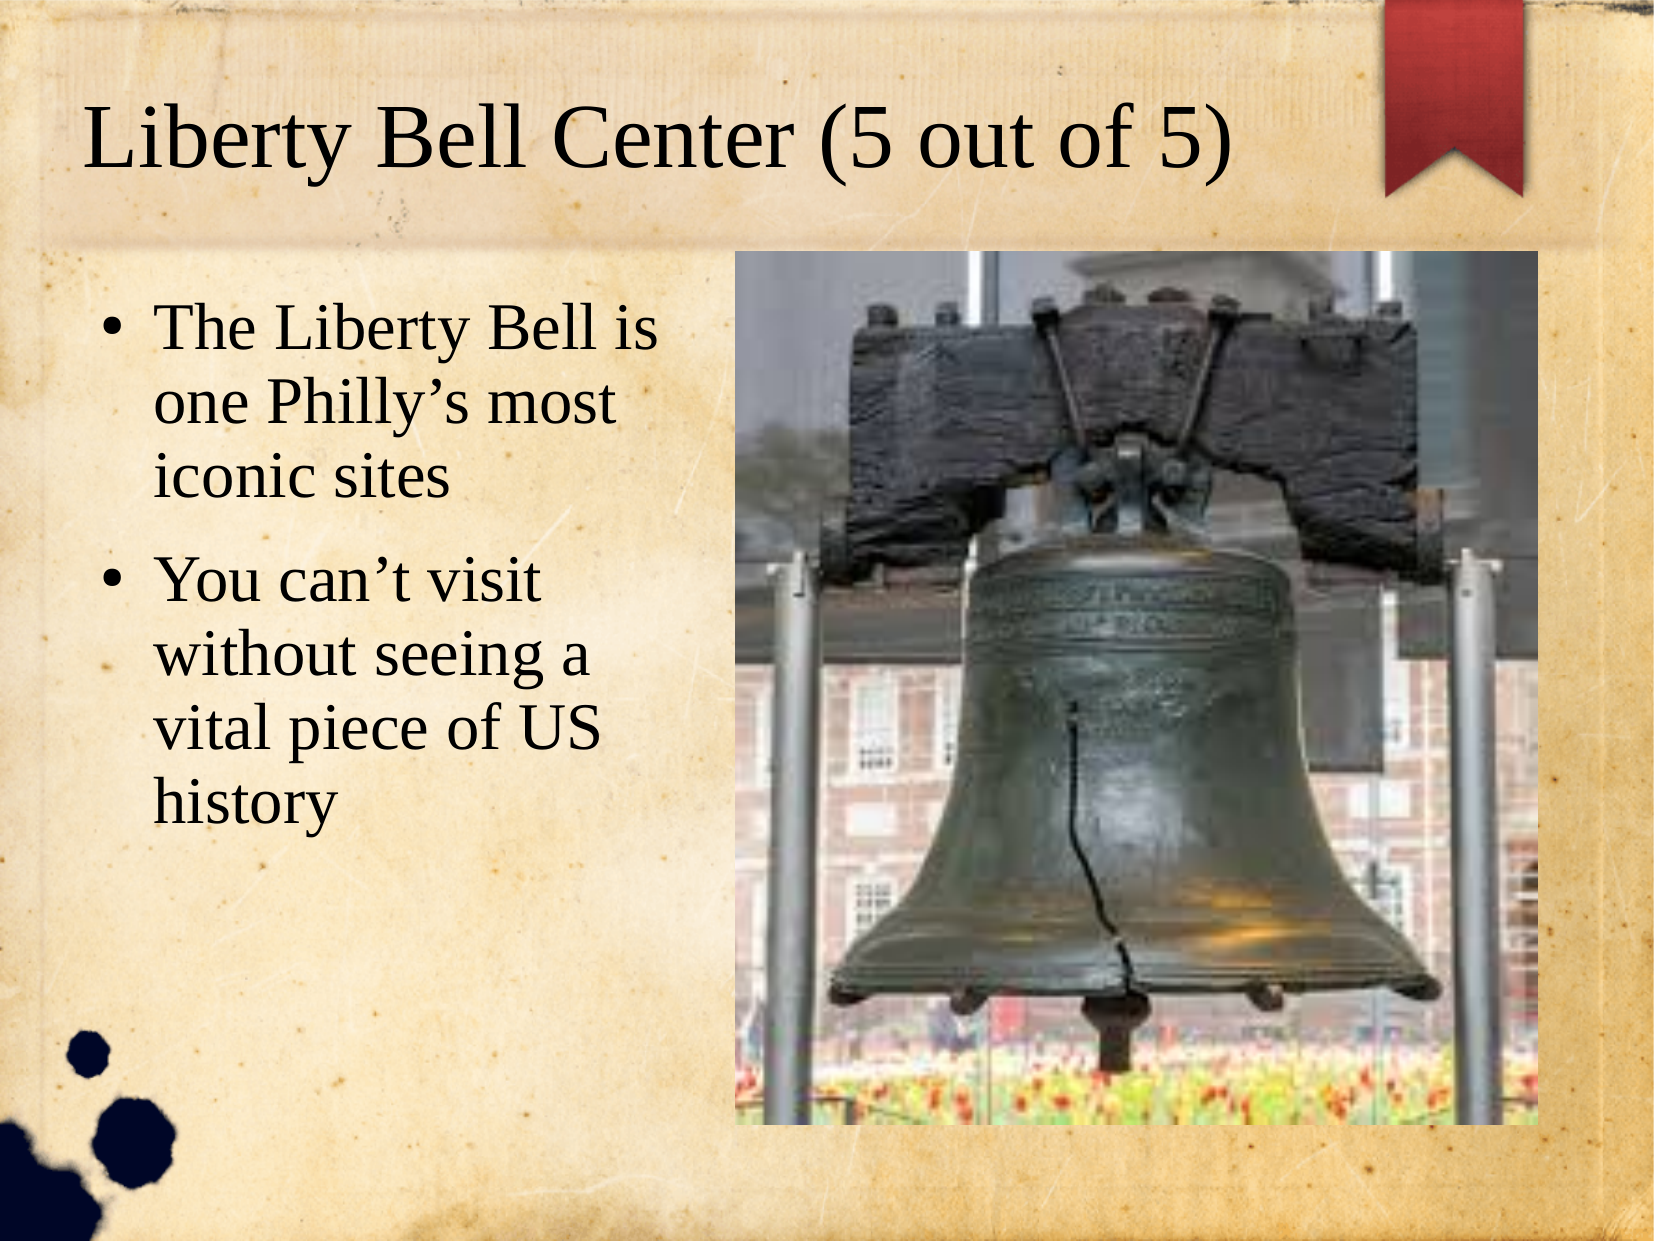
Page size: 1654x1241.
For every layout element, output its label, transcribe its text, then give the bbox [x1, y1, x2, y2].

title Liberty Bell Center (5 out of 5) [82, 43, 1347, 231]
picture [0, 0, 1654, 1241]
list The Liberty Bell is one Philly’s most iconic sites You can’t visit without seeing a vital piece of US history [82, 290, 676, 1010]
